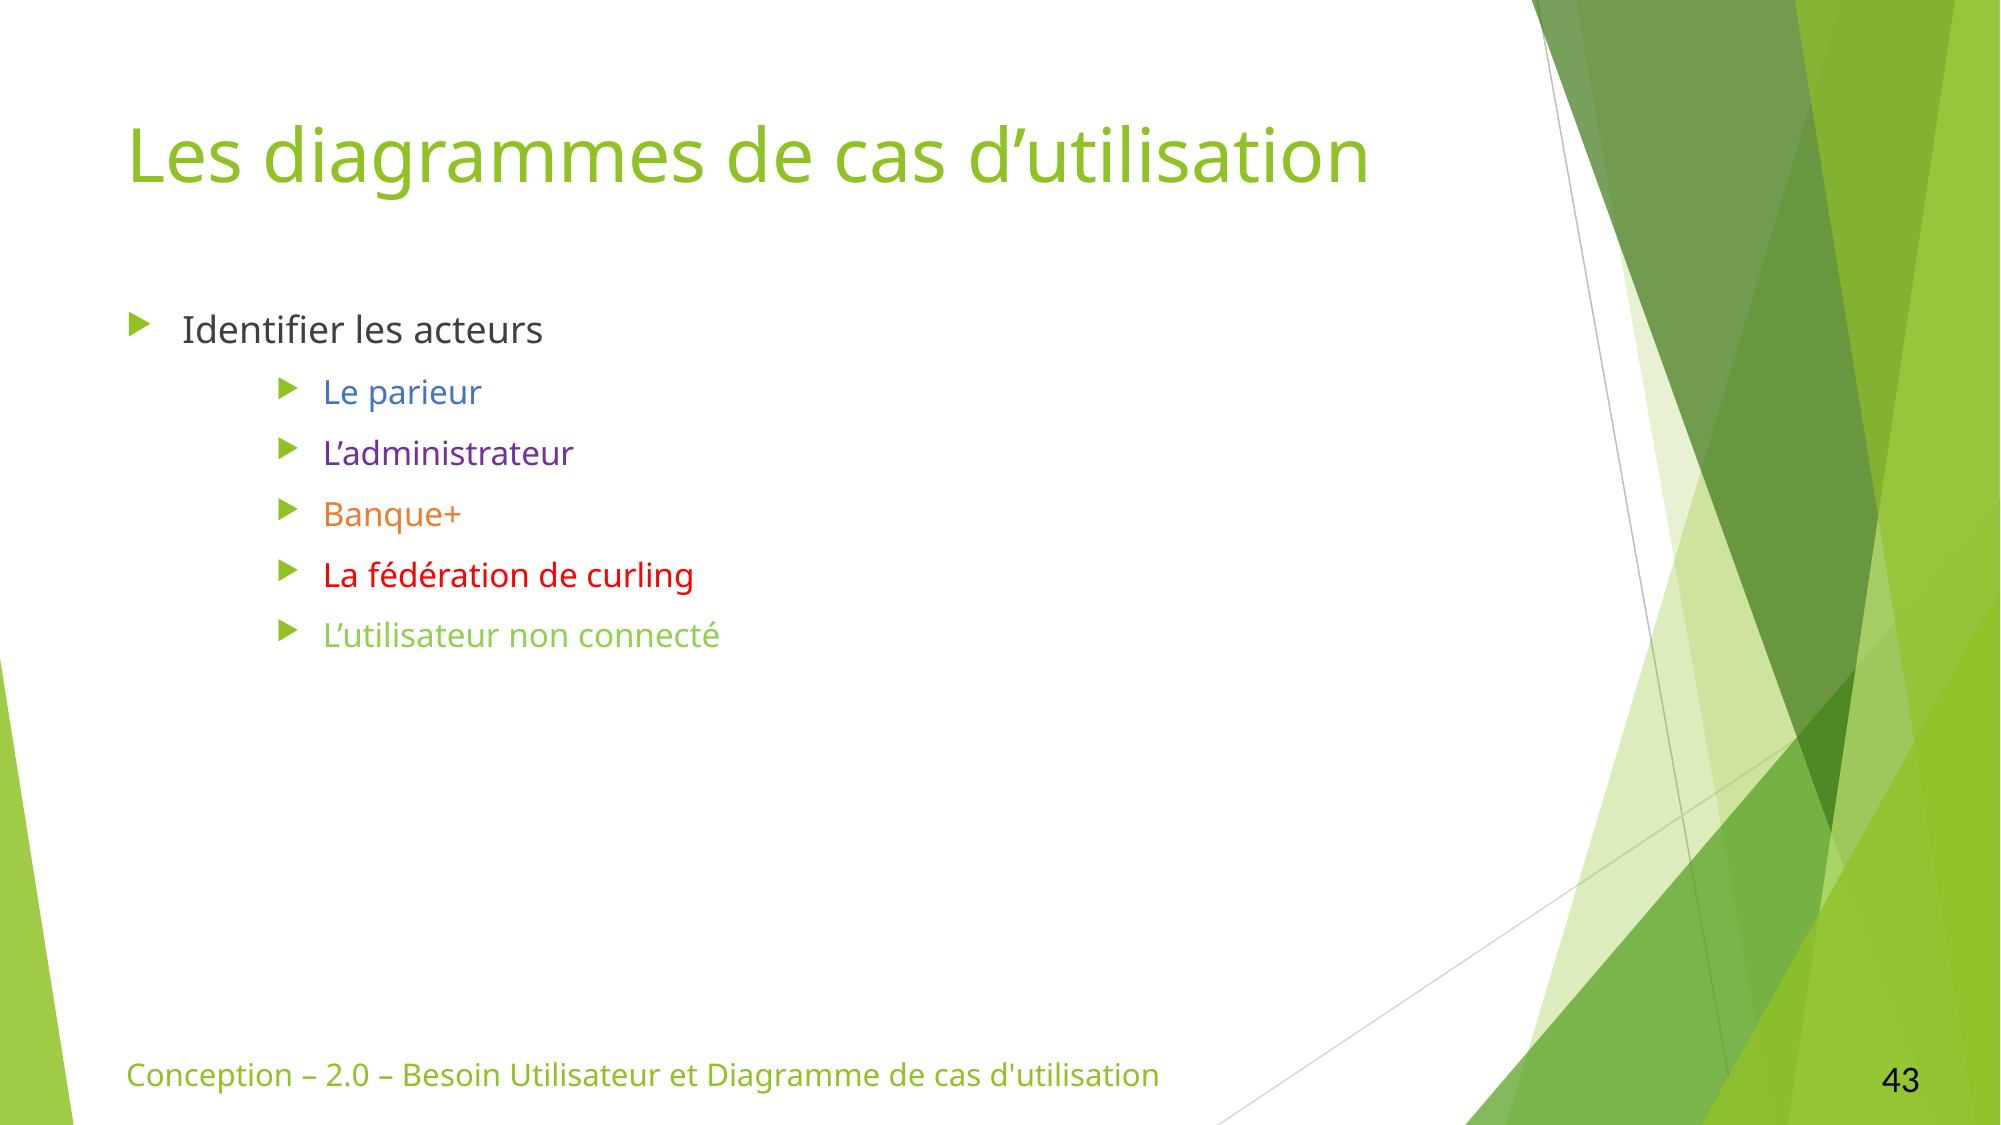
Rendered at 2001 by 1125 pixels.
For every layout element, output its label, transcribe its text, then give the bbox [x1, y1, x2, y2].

text_box Conception – 2.0 – Besoin Utilisateur et Diagramme de cas d'utilisation [111, 1047, 1210, 1109]
title Les diagrammes de cas d’utilisation [111, 99, 1522, 298]
text_box [1866, 1047, 1979, 1108]
list Identifier les acteurs Le parieur L’administrateur Banque+ La fédération de curling L’utilisateur non connecté [111, 298, 1522, 992]
